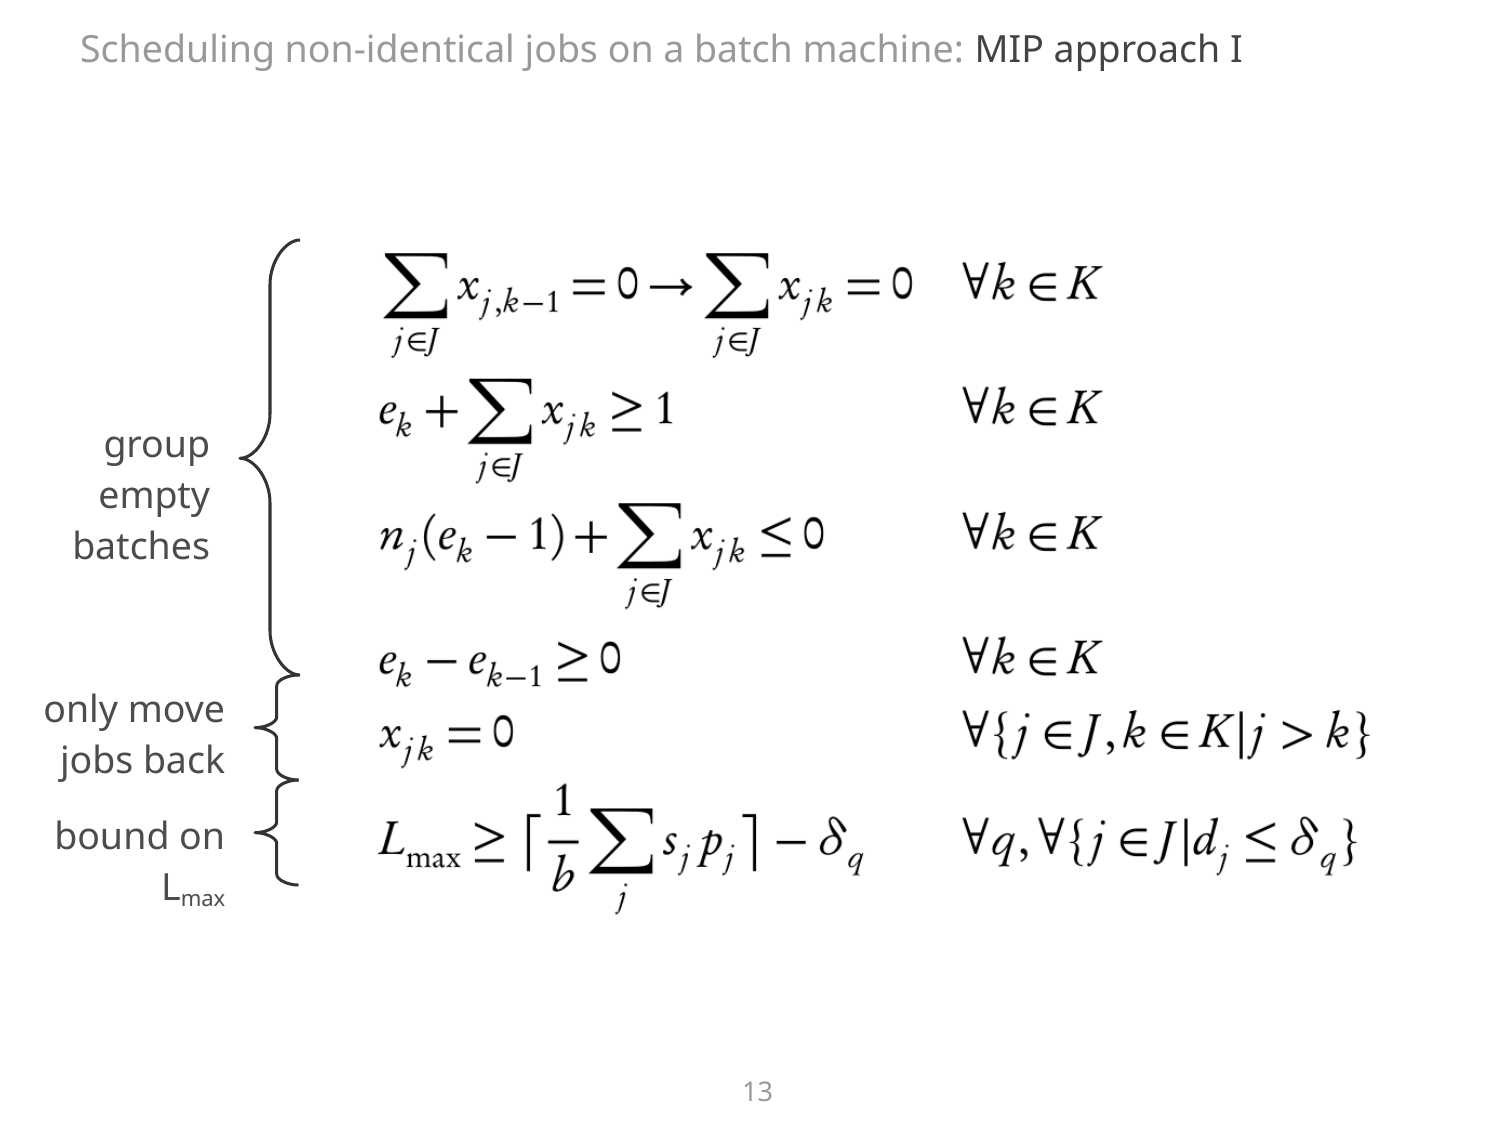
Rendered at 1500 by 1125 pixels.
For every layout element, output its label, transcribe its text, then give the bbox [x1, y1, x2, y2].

text_box group empty batches [0, 409, 226, 511]
text_box only move jobs back [13, 675, 241, 776]
picture [330, 224, 1418, 933]
text_box bound on Lmax [13, 802, 241, 863]
title Scheduling non-identical jobs on a batch machine: MIP approach I [27, 13, 1399, 85]
